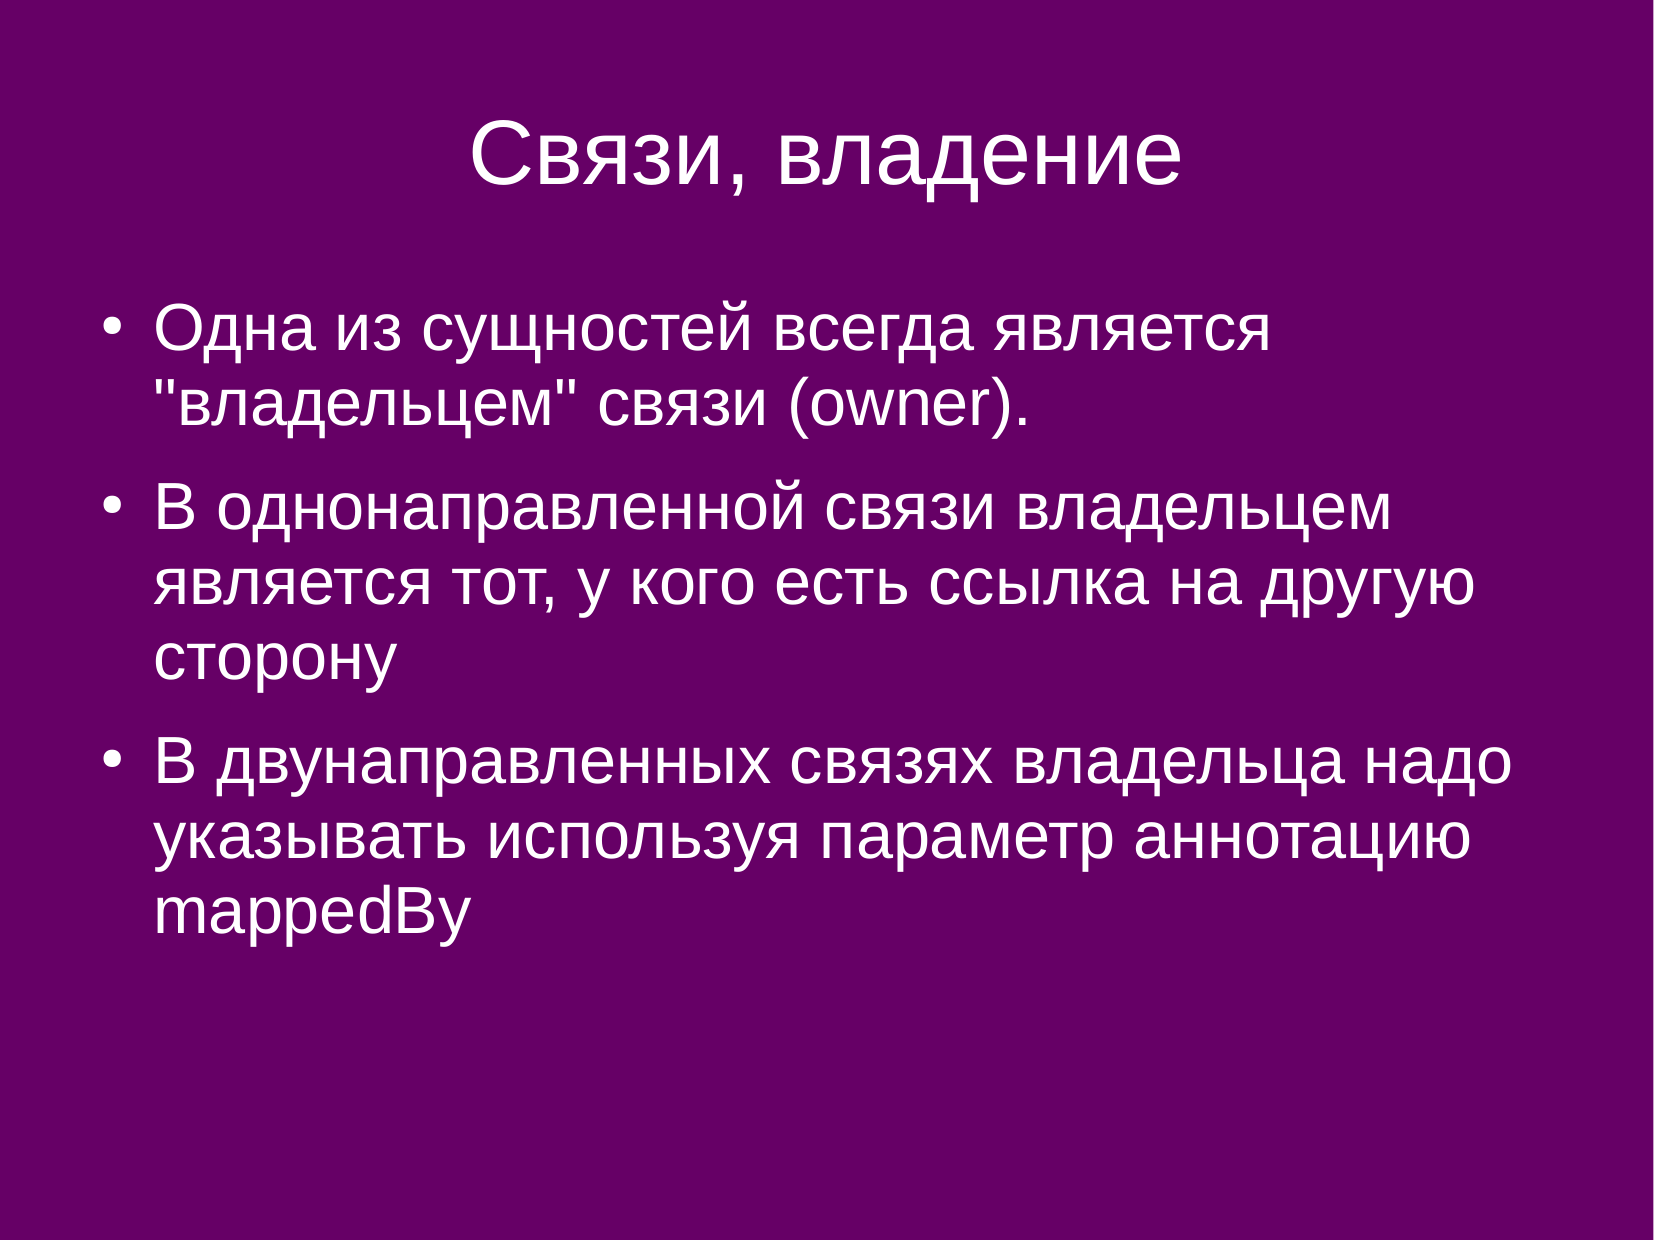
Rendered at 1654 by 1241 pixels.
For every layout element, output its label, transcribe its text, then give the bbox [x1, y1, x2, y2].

list Одна из сущностей всегда является "владельцем" связи (owner). В однонаправленной связи владельцем является тот, у кого есть ссылка на другую сторону В двунаправленных связях владельца надо указывать используя параметр аннотацию mappedBy [82, 290, 1571, 1010]
title Связи, владение [82, 49, 1571, 257]
